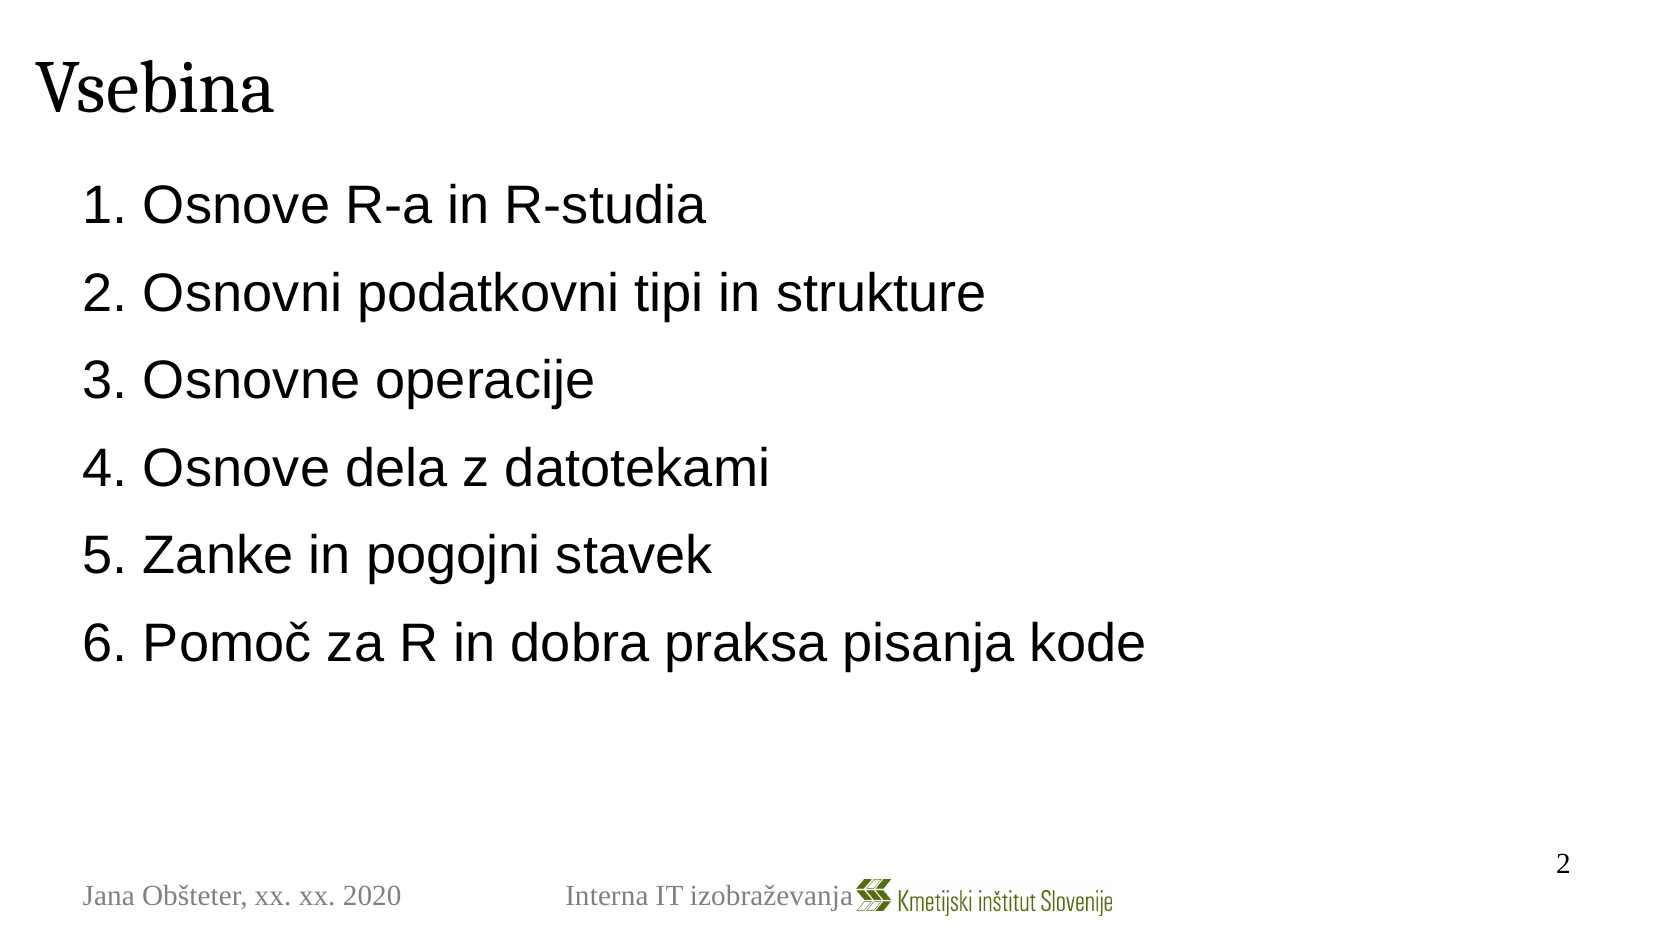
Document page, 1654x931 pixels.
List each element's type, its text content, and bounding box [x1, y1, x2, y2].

picture [856, 879, 1112, 916]
list 1. Osnove R-a in R-studia 2. Osnovni podatkovni tipi in strukture 3. Osnovne operacije 4. Osnove dela z datotekami 5. Zanke in pogojni stavek 6. Pomoč za R in dobra praksa pisanja kode [82, 165, 1642, 827]
title Vsebina [35, 21, 1524, 154]
